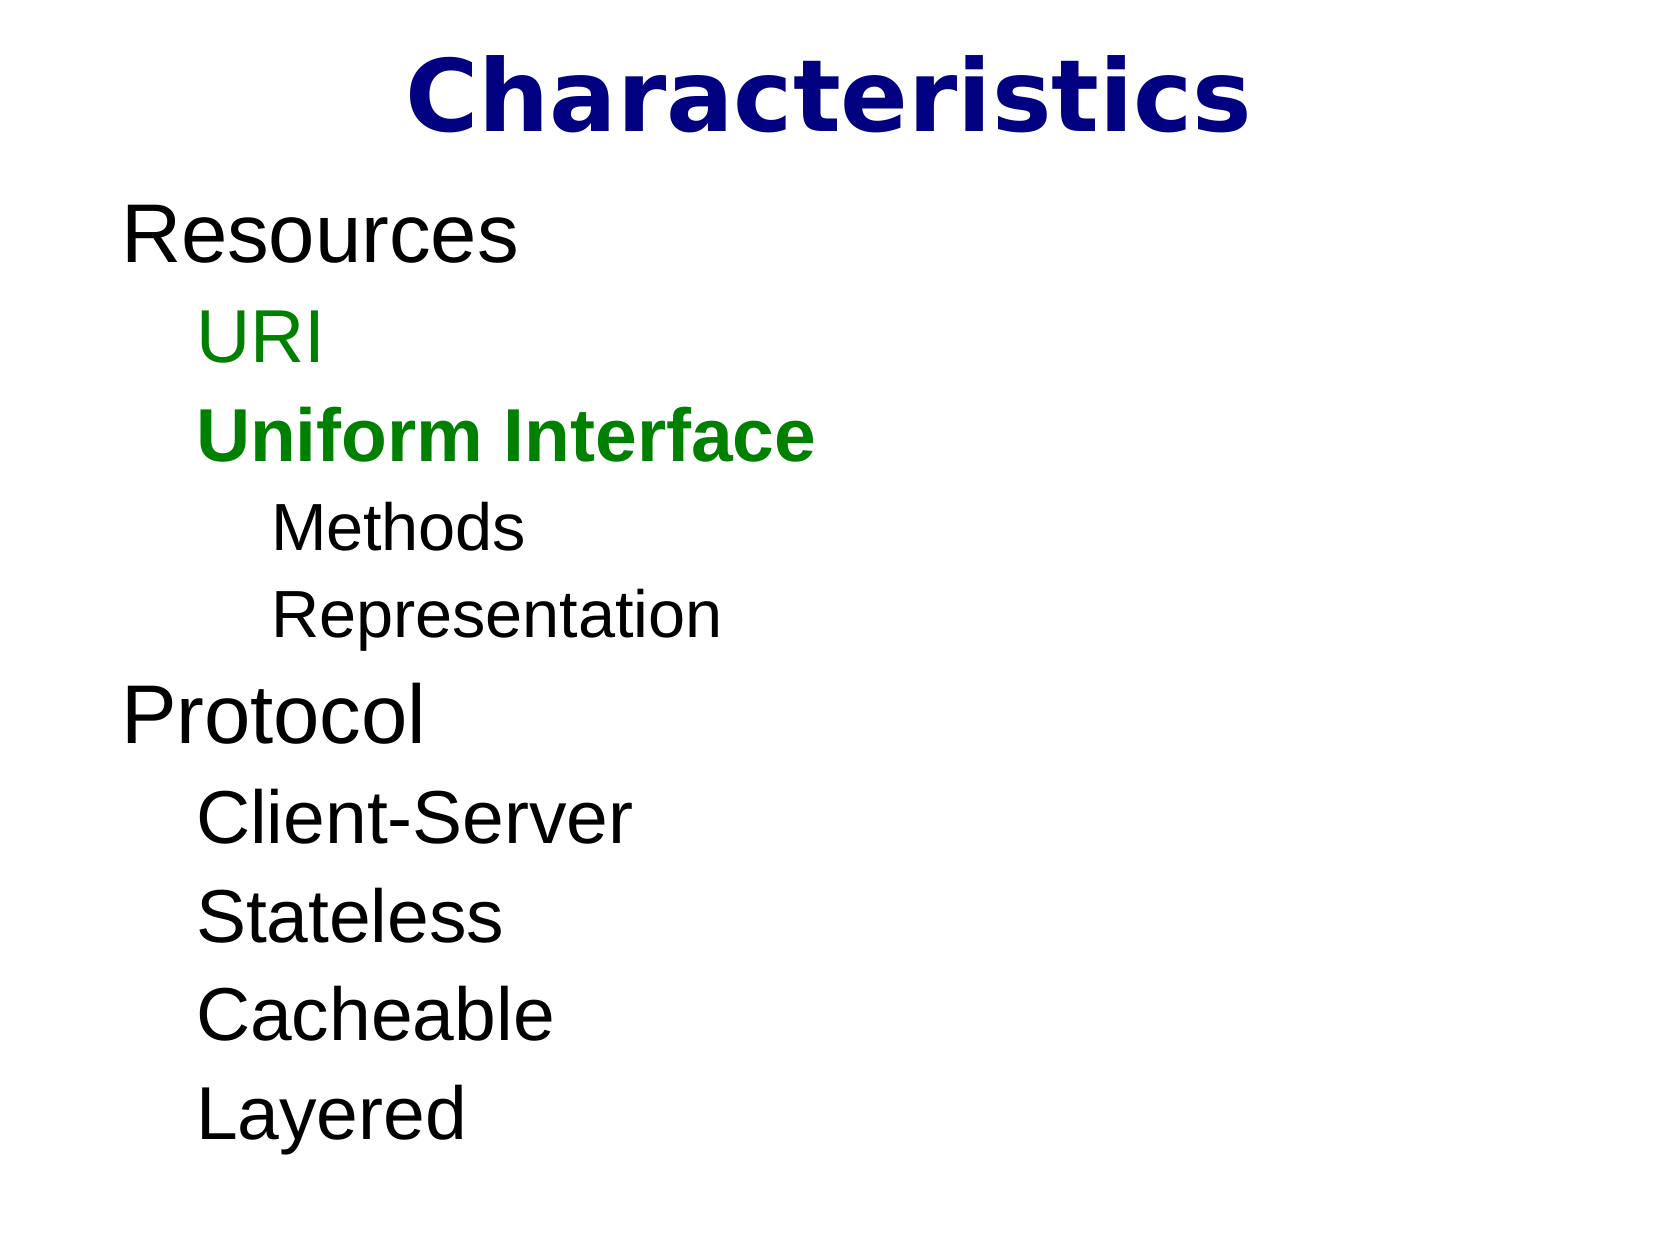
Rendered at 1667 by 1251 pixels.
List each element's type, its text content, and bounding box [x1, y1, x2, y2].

list Resources URI Uniform Interface Methods Representation Protocol Client-Server Stateless Cacheable Layered [121, 187, 1538, 1201]
title Characteristics [120, 0, 1538, 194]
